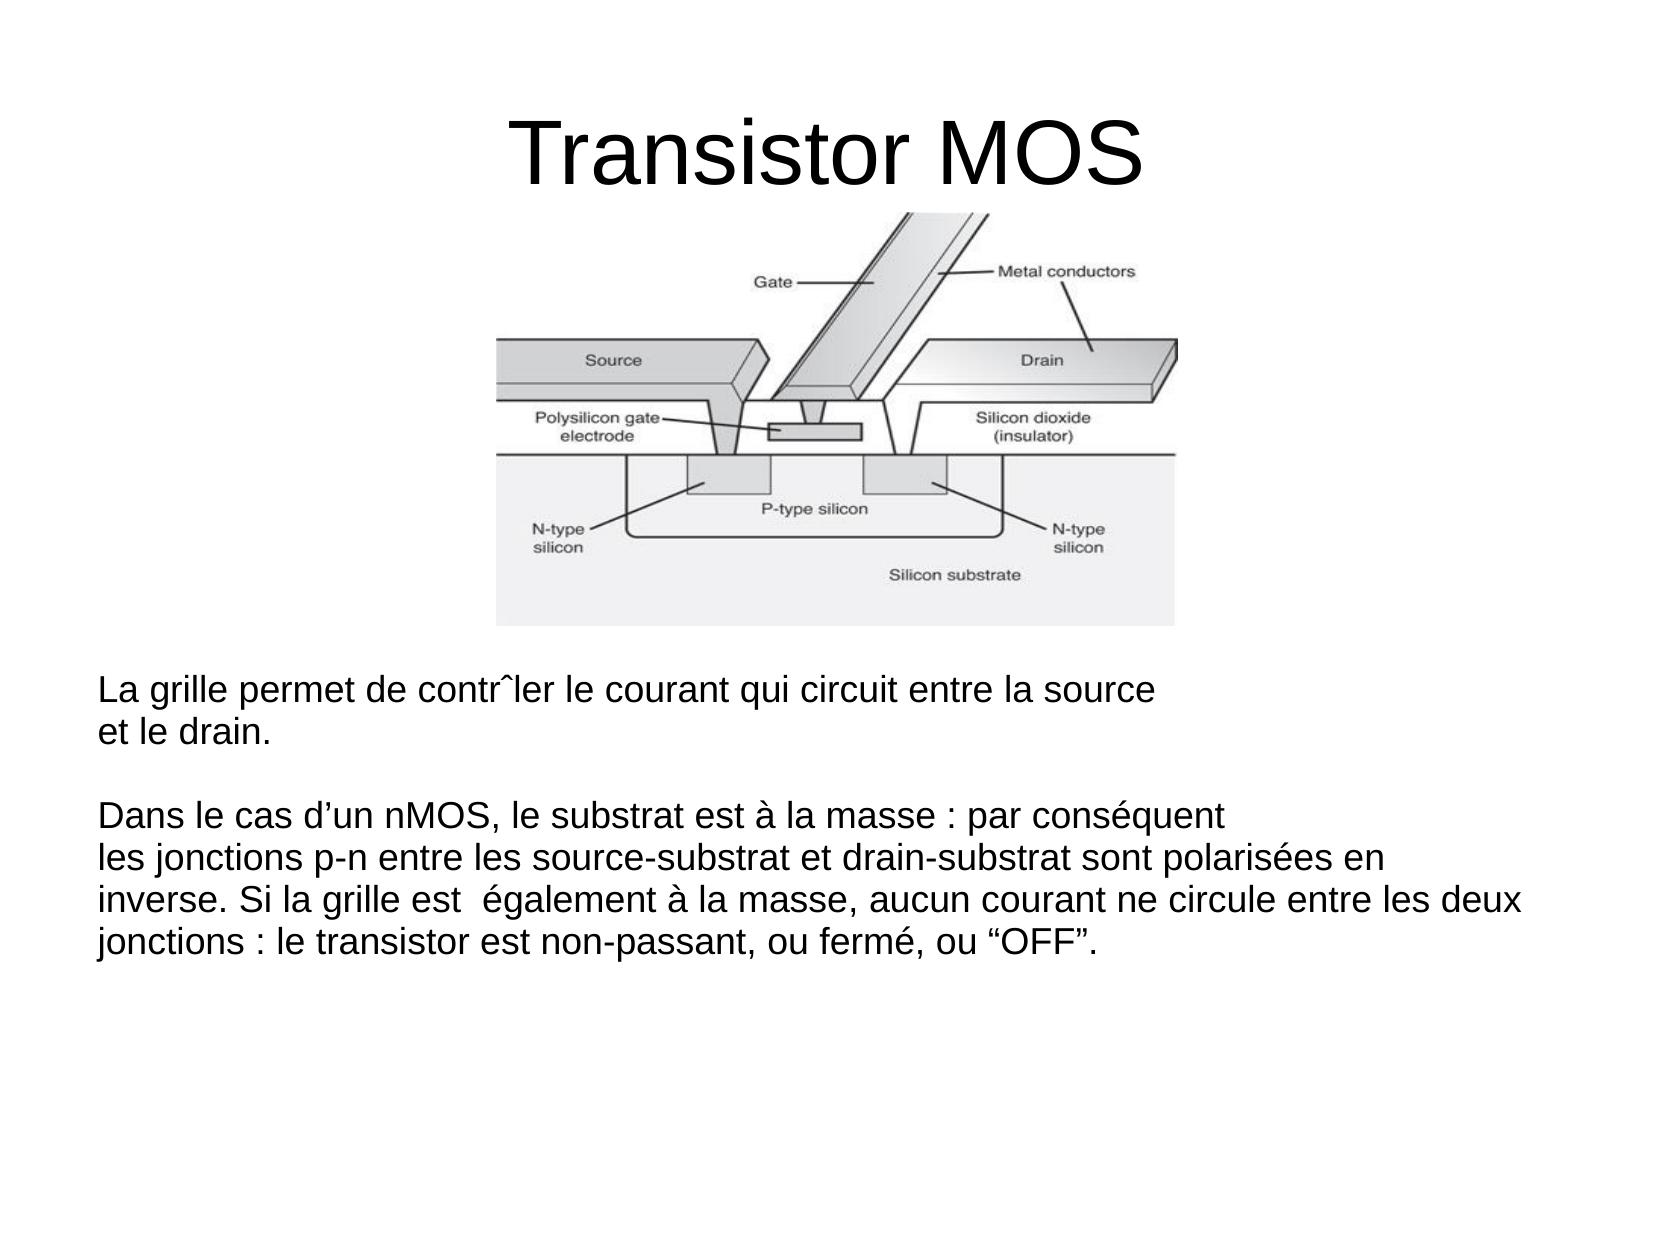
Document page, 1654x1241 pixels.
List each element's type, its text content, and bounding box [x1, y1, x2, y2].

text_box La grille permet de contrˆler le courant qui circuit entre la source et le drain. Dans le cas d’un nMOS, le substrat est à la masse : par conséquent les jonctions p-n entre les source-substrat et drain-substrat sont polarisées en inverse. Si la grille est également à la masse, aucun courant ne circule entre les deux jonctions : le transistor est non-passant, ou fermé, ou “OFF”. [82, 661, 1607, 1139]
picture [496, 212, 1178, 626]
title Transistor MOS [82, 49, 1571, 257]
